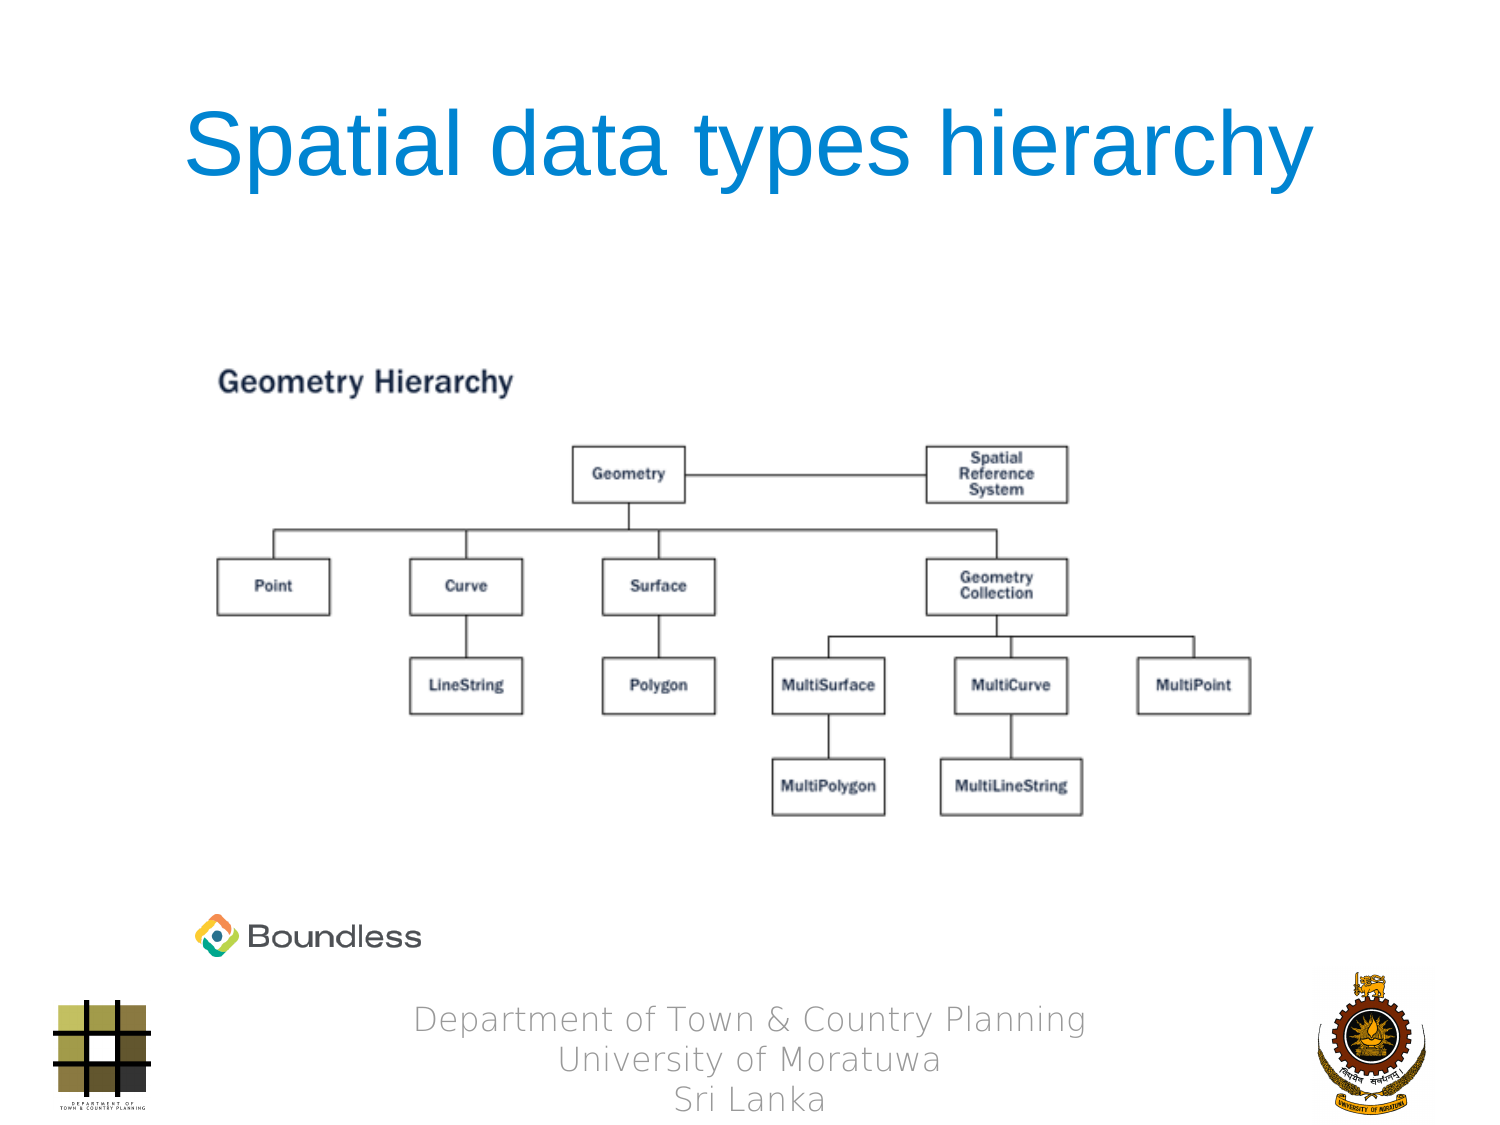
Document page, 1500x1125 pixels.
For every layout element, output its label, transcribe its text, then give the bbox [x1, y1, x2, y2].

title Spatial data types hierarchy [75, 45, 1426, 233]
picture [195, 914, 421, 957]
picture [53, 1000, 151, 1110]
picture [208, 362, 1259, 824]
picture [1312, 966, 1435, 1125]
